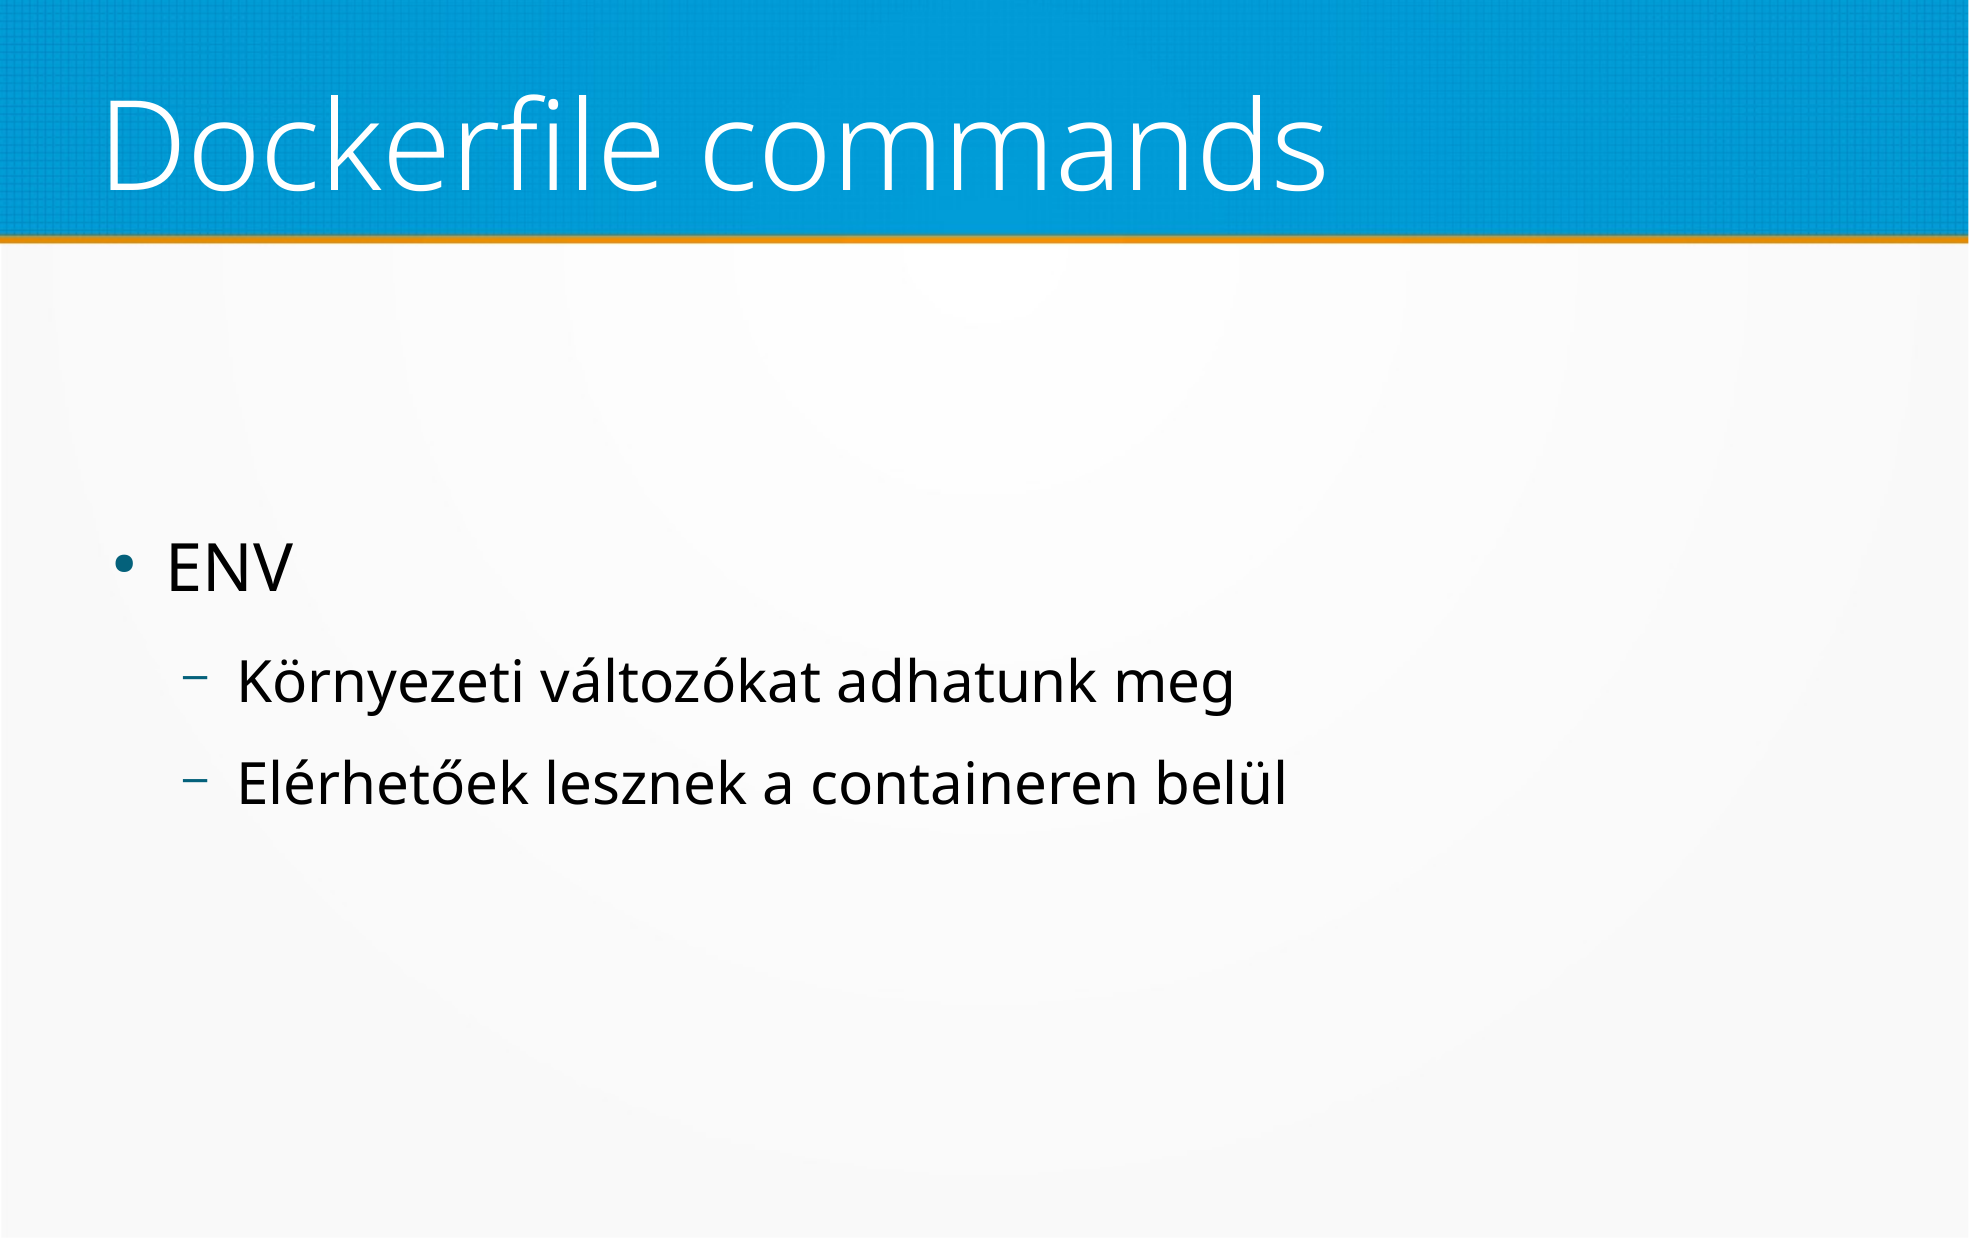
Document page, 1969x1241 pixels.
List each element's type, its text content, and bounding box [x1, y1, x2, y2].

picture [0, 233, 1969, 1241]
list ENV Környezeti változókat adhatunk meg Elérhetőek lesznek a containeren belül [94, 519, 1857, 969]
title Dockerfile commands [98, 19, 1870, 227]
